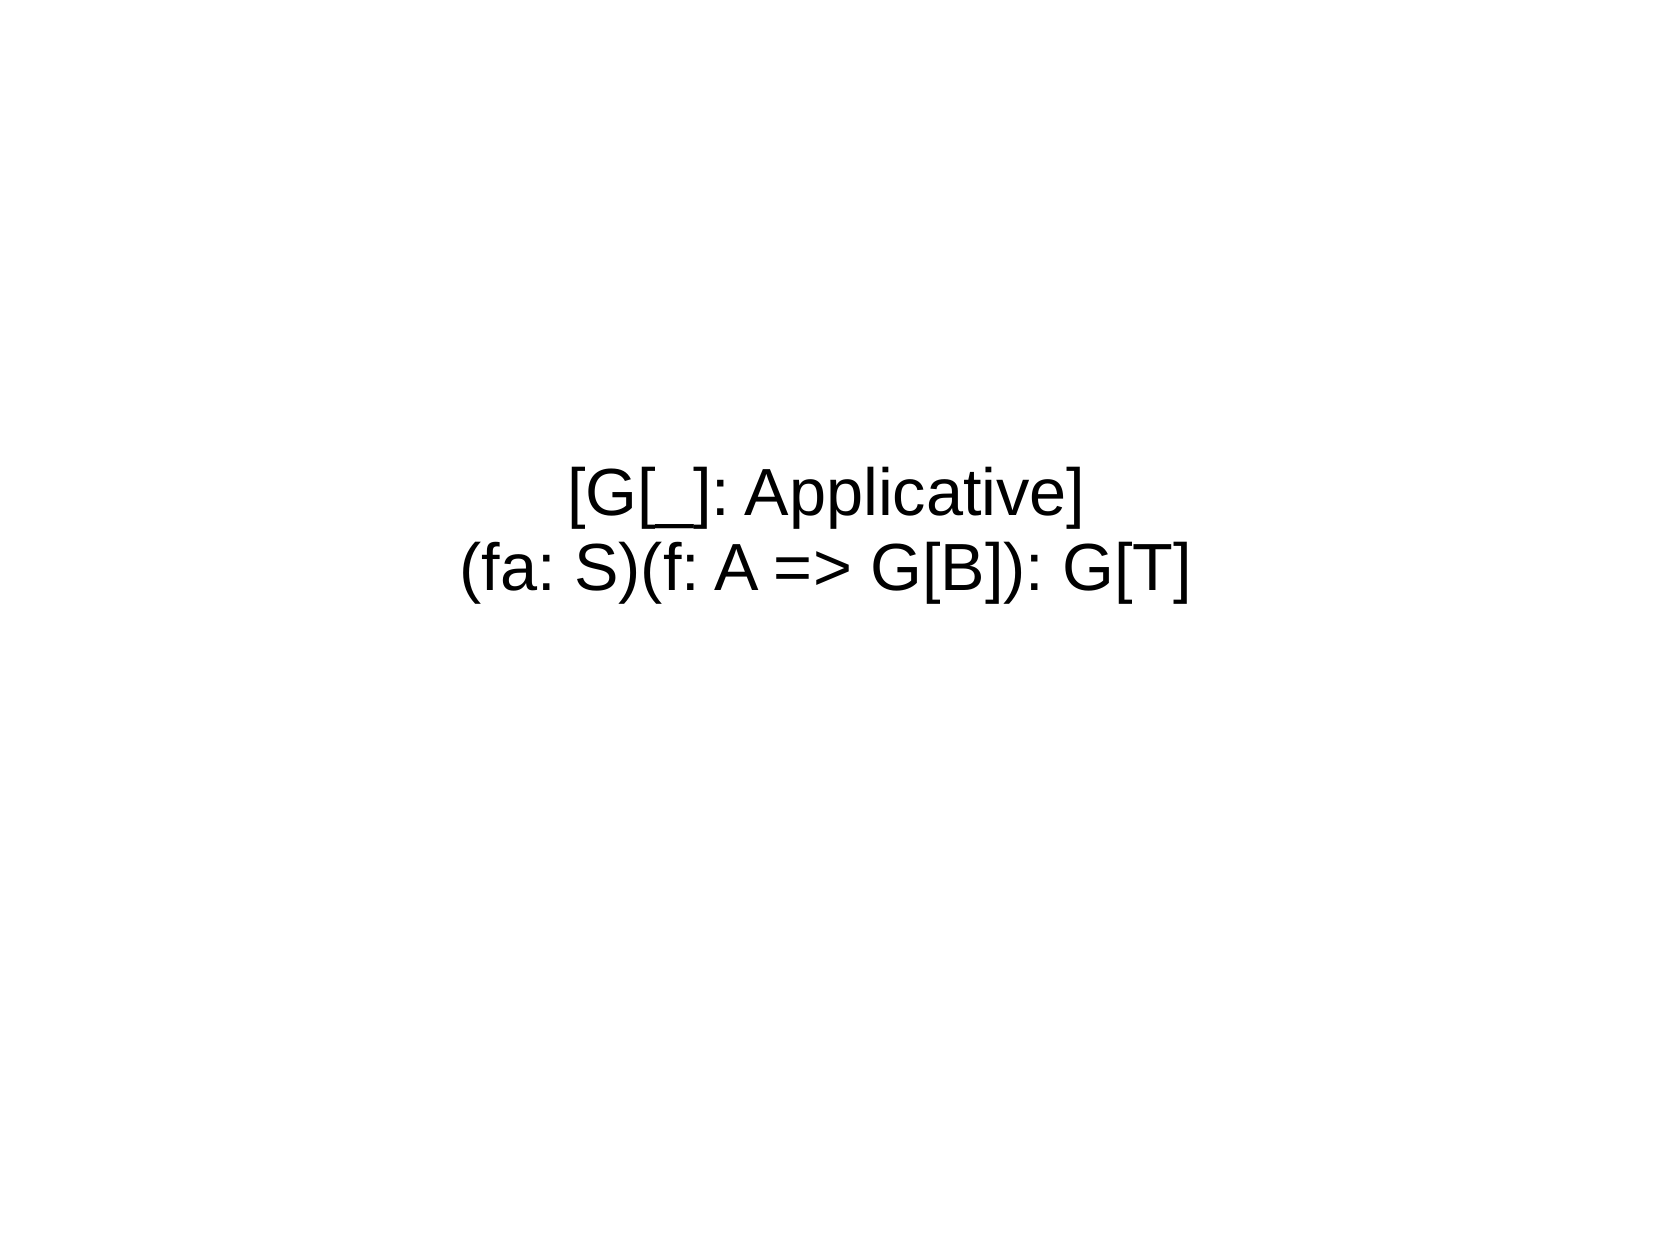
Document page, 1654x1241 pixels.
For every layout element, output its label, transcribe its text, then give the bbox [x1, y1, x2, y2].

subtitle [G[_]: Applicative] (fa: S)(f: A => G[B]): G[T] [82, 49, 1571, 1010]
